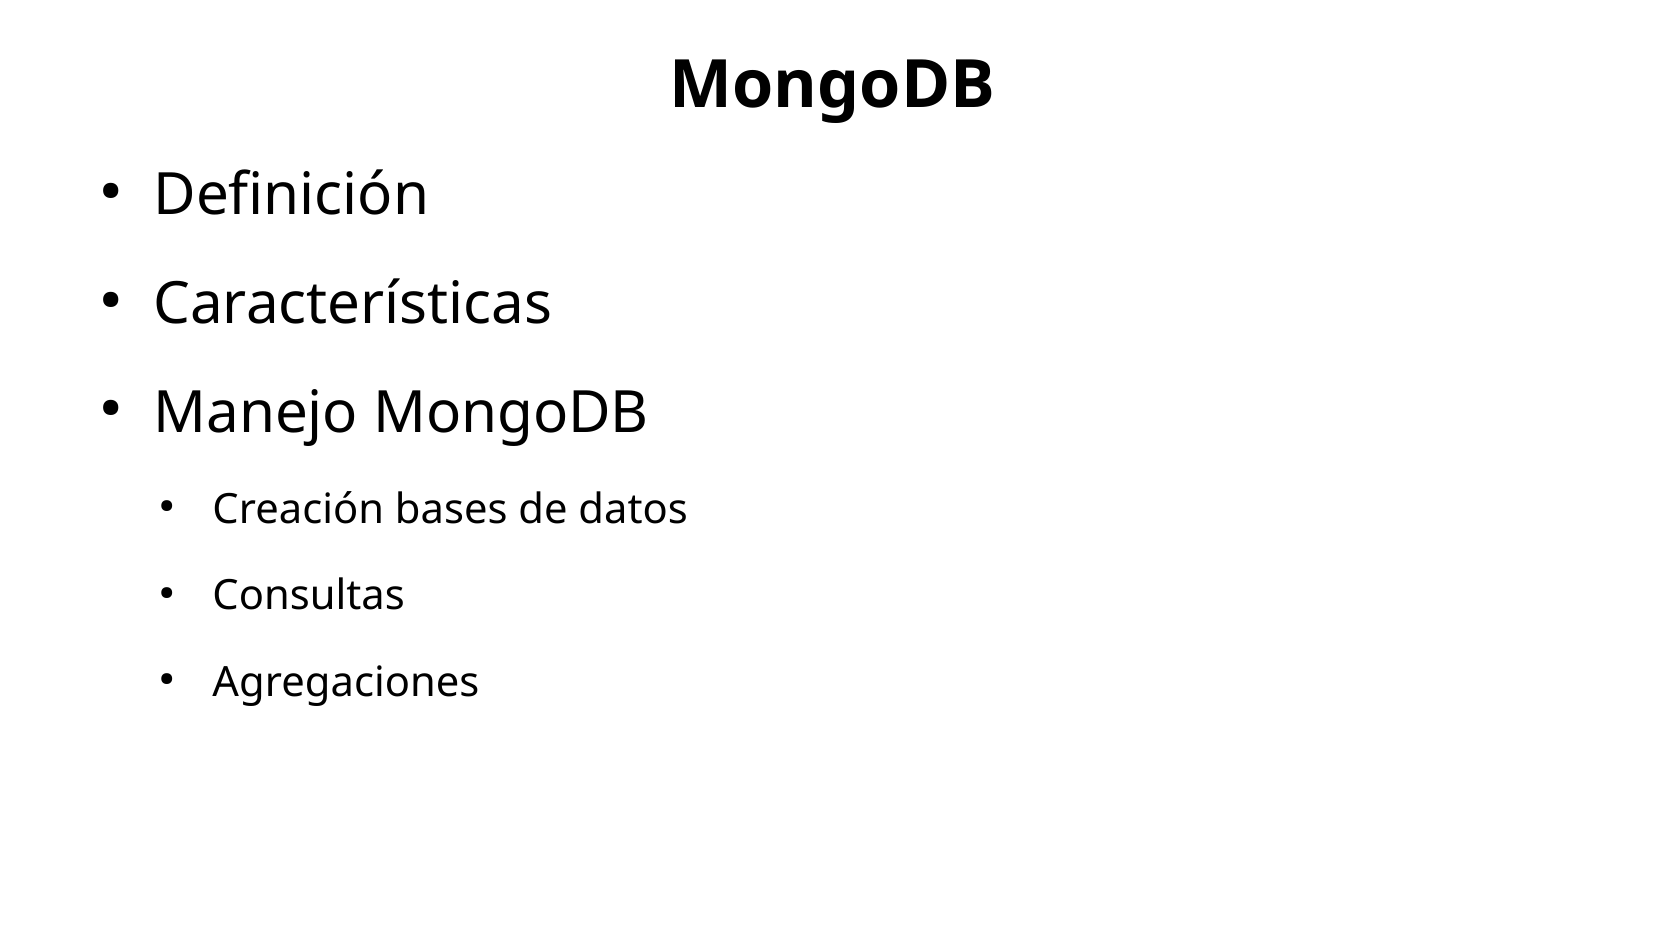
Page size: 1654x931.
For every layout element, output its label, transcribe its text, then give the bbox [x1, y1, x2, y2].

list Definición Características Manejo MongoDB Creación bases de datos Consultas Agregaciones [82, 152, 1571, 851]
title MongoDB [88, 33, 1577, 130]
